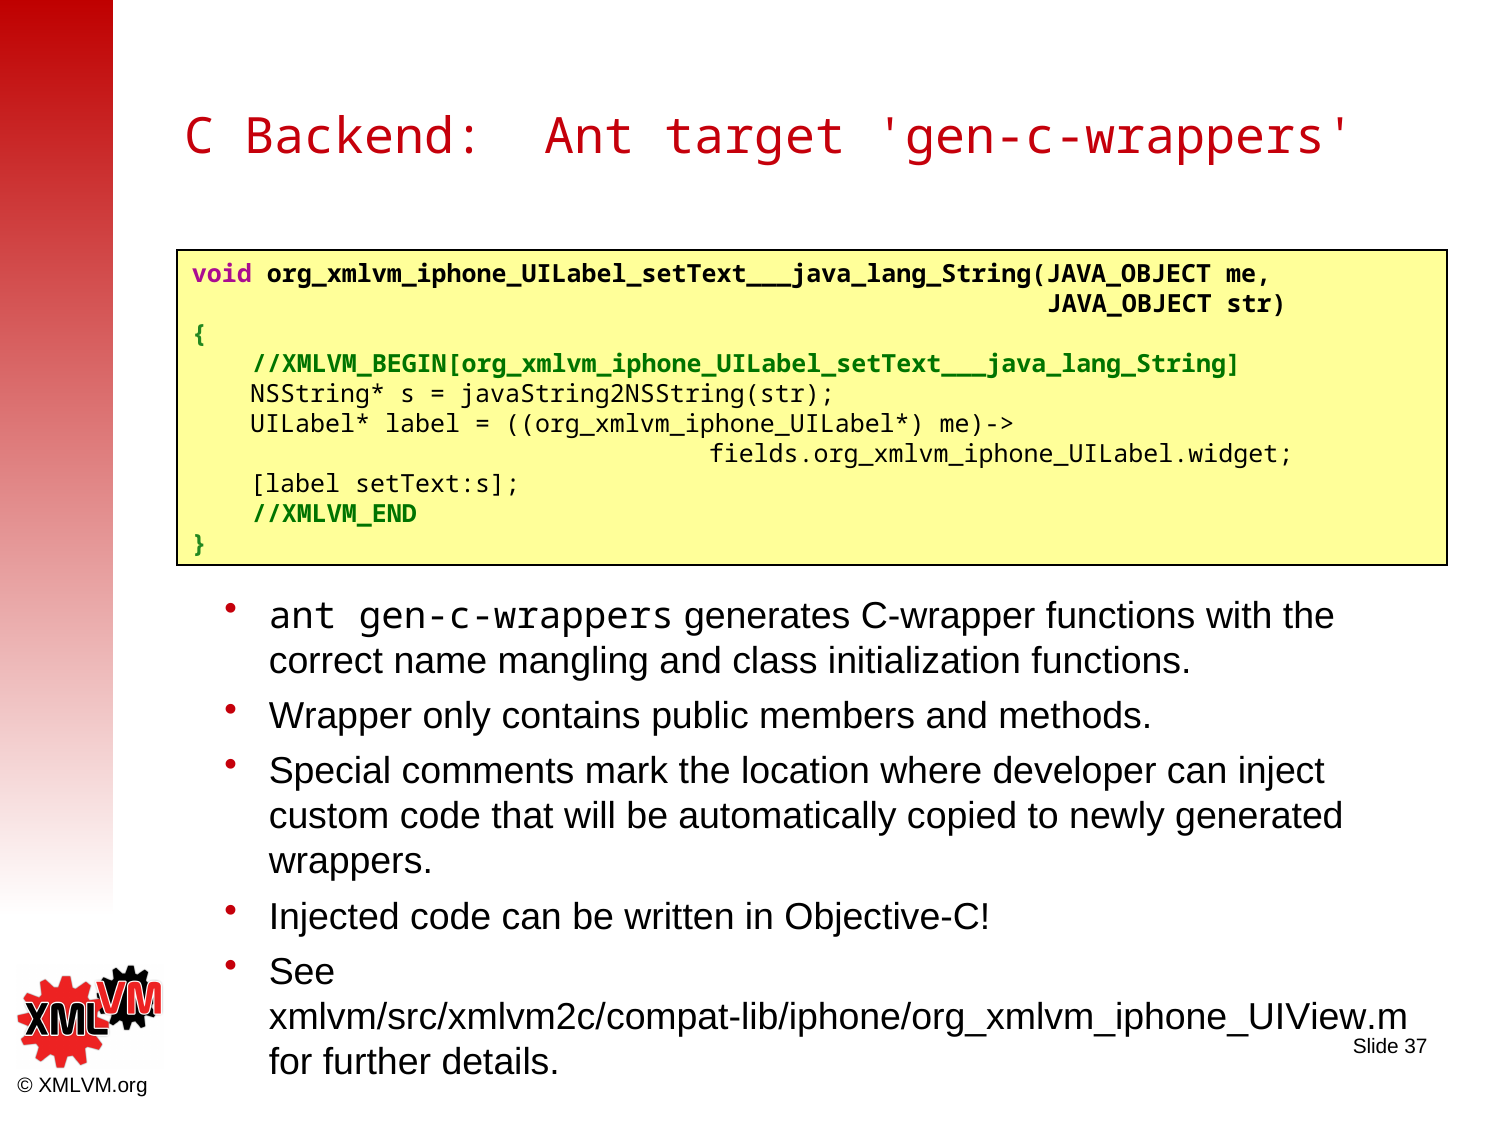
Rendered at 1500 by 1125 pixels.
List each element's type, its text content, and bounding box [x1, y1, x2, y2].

picture [16, 964, 164, 1069]
text_box void org_xmlvm_iphone_UILabel_setText___java_lang_String(JAVA_OBJECT me, JAVA_OBJECT str) { //XMLVM_BEGIN[org_xmlvm_iphone_UILabel_setText___java_lang_String] NSString* s = javaString2NSString(str); UILabel* label = ((org_xmlvm_iphone_UILabel*) me)-> fields.org_xmlvm_iphone_UILabel.widget; [label setText:s]; //XMLVM_END } [177, 249, 1447, 565]
title C Backend: Ant target 'gen-c-wrappers' [170, 67, 1447, 207]
list ant gen-c-wrappers generates C-wrapper functions with the correct name mangling and class initialization functions. Wrapper only contains public members and methods. Special comments mark the location where developer can inject custom code that will be automatically copied to newly generated wrappers. Injected code can be written in Objective-C! See xmlvm/src/xmlvm2c/compat-lib/iphone/org_xmlvm_iphone_UIView.m for further details. [224, 590, 1447, 1038]
